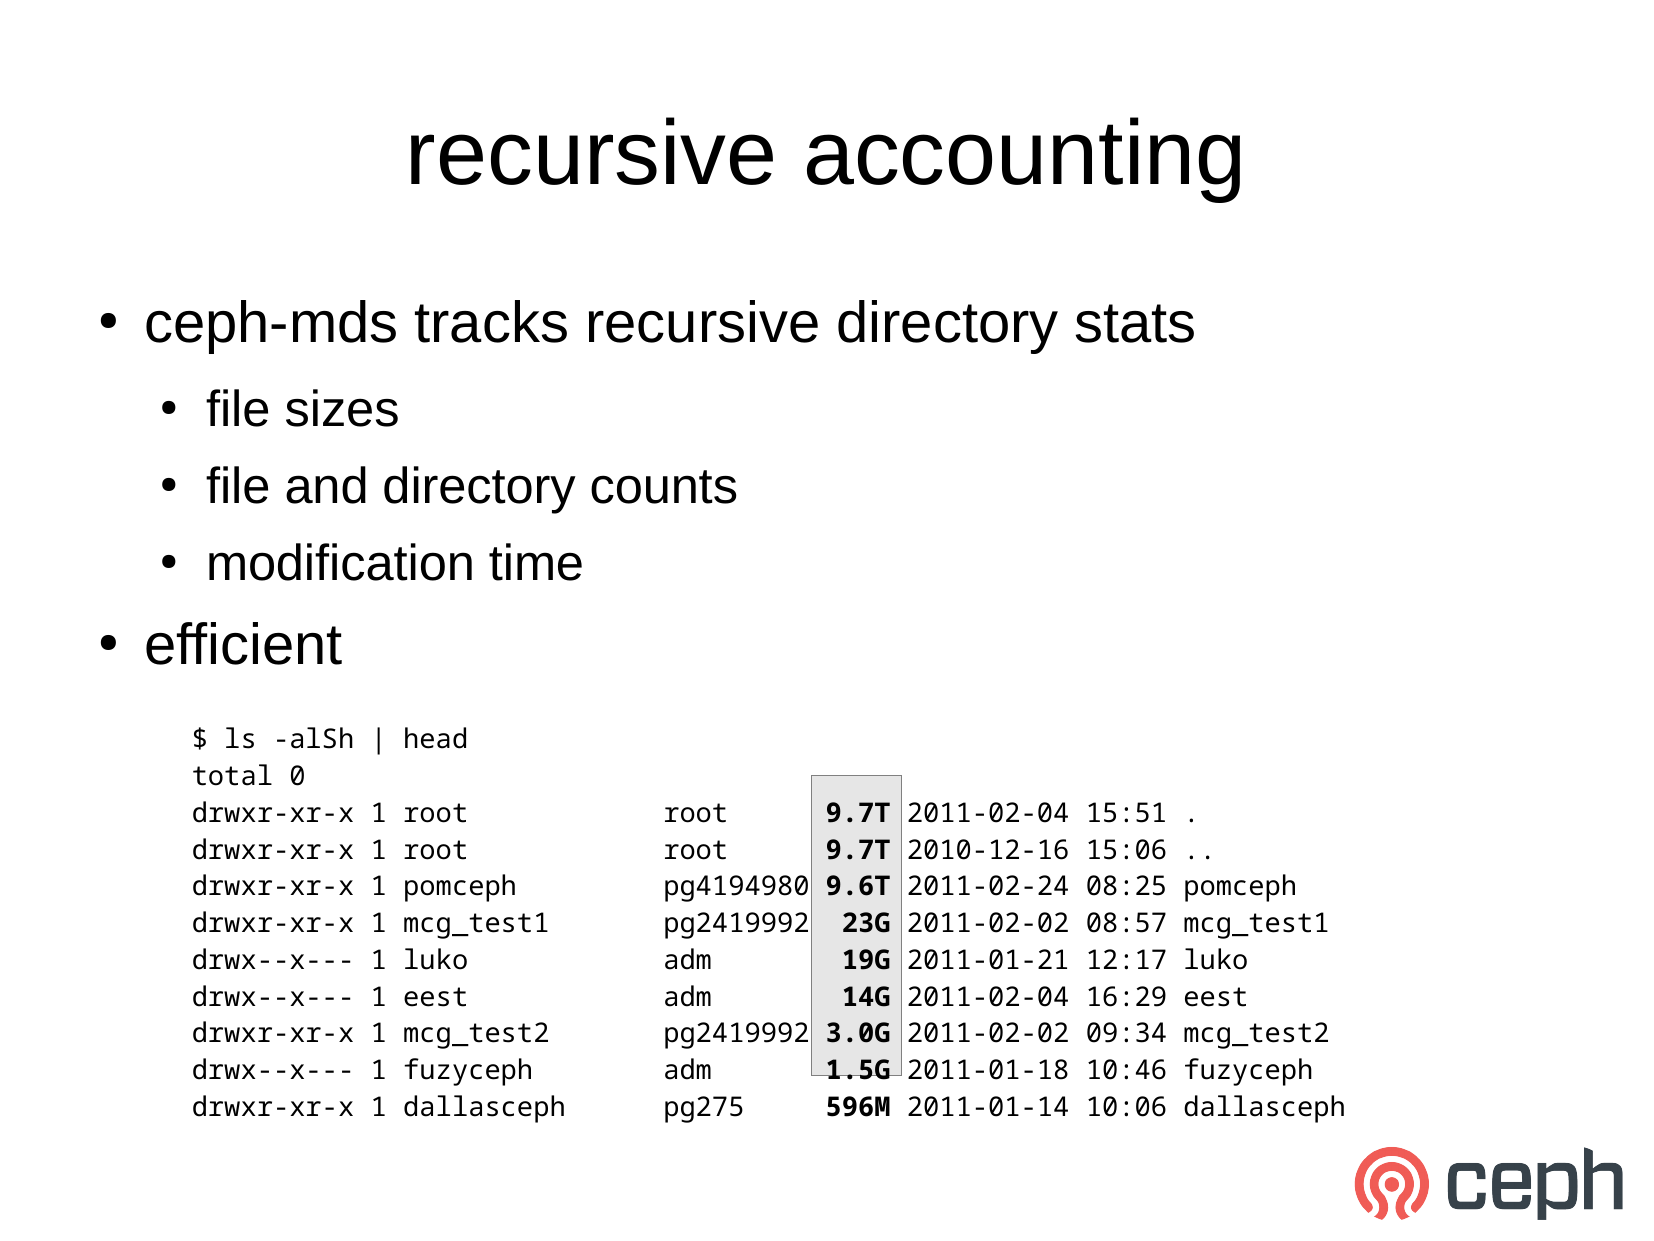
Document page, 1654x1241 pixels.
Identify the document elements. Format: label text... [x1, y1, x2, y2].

text_box $ ls -alSh | head total 0 drwxr-xr-x 1 root root 9.7T 2011-02-04 15:51 . drwxr-xr-x 1 root root 9.7T 2010-12-16 15:06 .. drwxr-xr-x 1 pomceph pg4194980 9.6T 2011-02-24 08:25 pomceph drwxr-xr-x 1 mcg_test1 pg2419992 23G 2011-02-02 08:57 mcg_test1 drwx--x--- 1 luko adm 19G 2011-01-21 12:17 luko drwx--x--- 1 eest adm 14G 2011-02-04 16:29 eest drwxr-xr-x 1 mcg_test2 pg2419992 3.0G 2011-02-02 09:34 mcg_test2 drwx--x--- 1 fuzyceph adm 1.5G 2011-01-18 10:46 fuzyceph drwxr-xr-x 1 dallasceph pg275 596M 2011-01-14 10:06 dallasceph [177, 712, 1654, 1113]
picture [1308, 1113, 1654, 1241]
list ceph-mds tracks recursive directory stats file sizes file and directory counts modification time efficient [82, 290, 1571, 681]
title recursive accounting [82, 49, 1571, 257]
